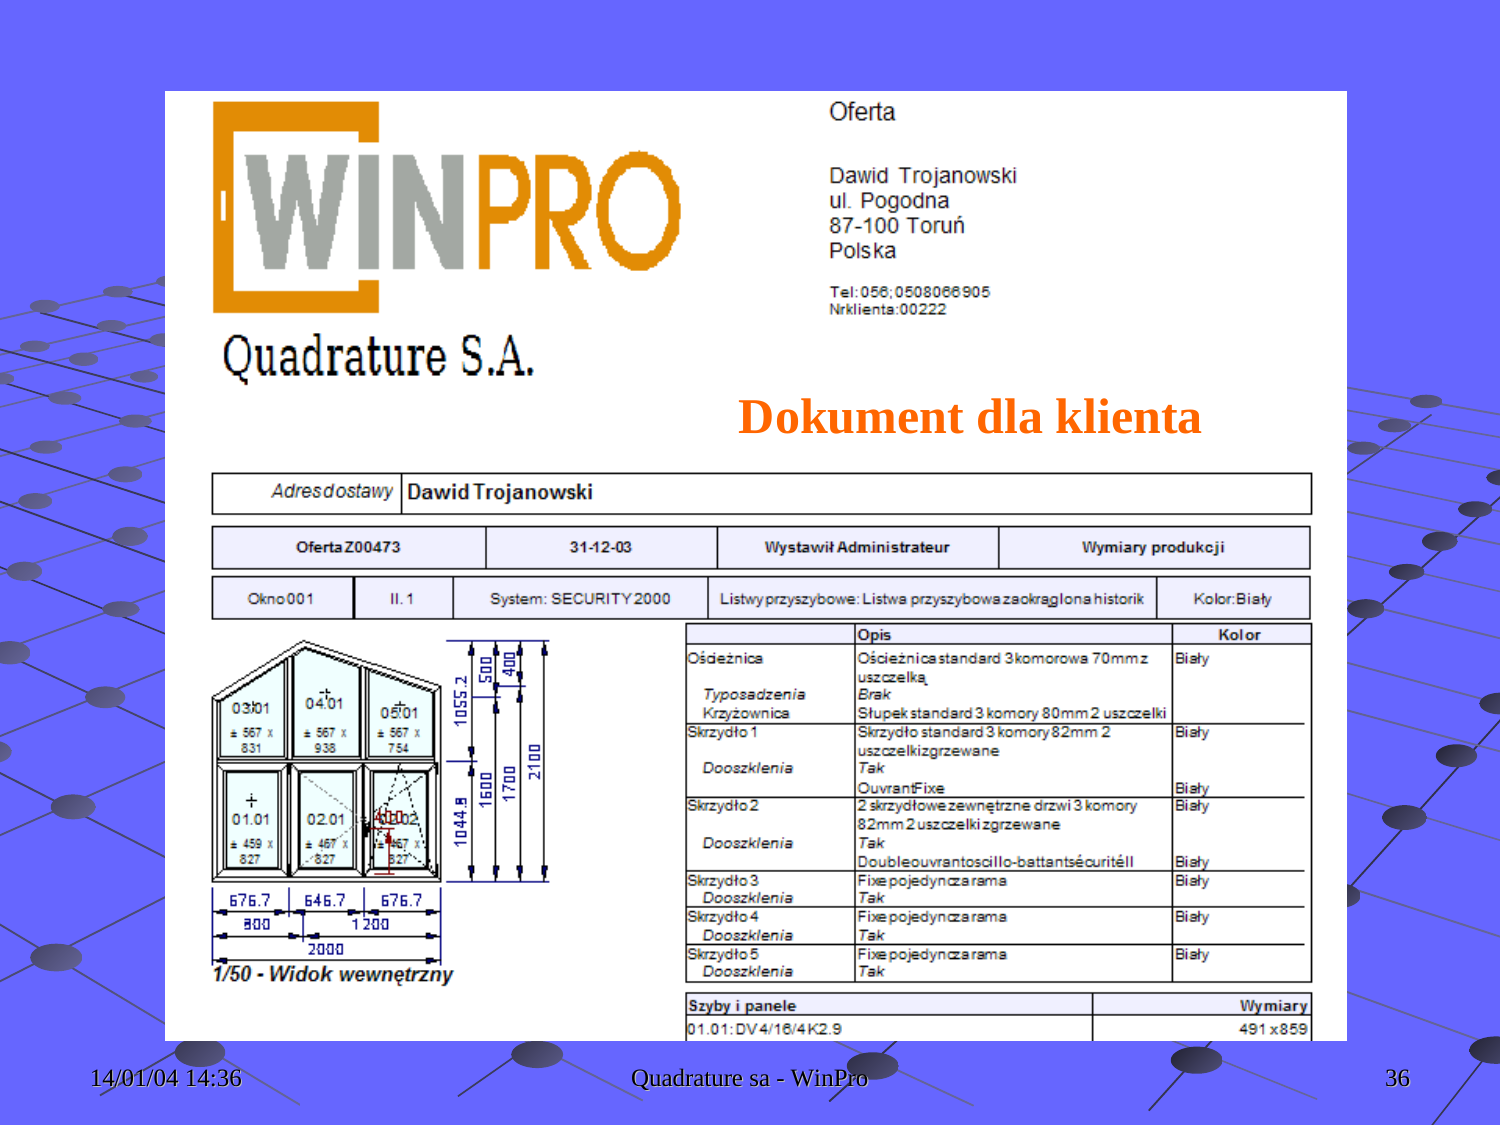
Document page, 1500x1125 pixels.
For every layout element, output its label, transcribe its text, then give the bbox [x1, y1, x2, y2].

picture [165, 91, 1347, 1041]
text_box Dokument dla klienta [738, 392, 1204, 445]
